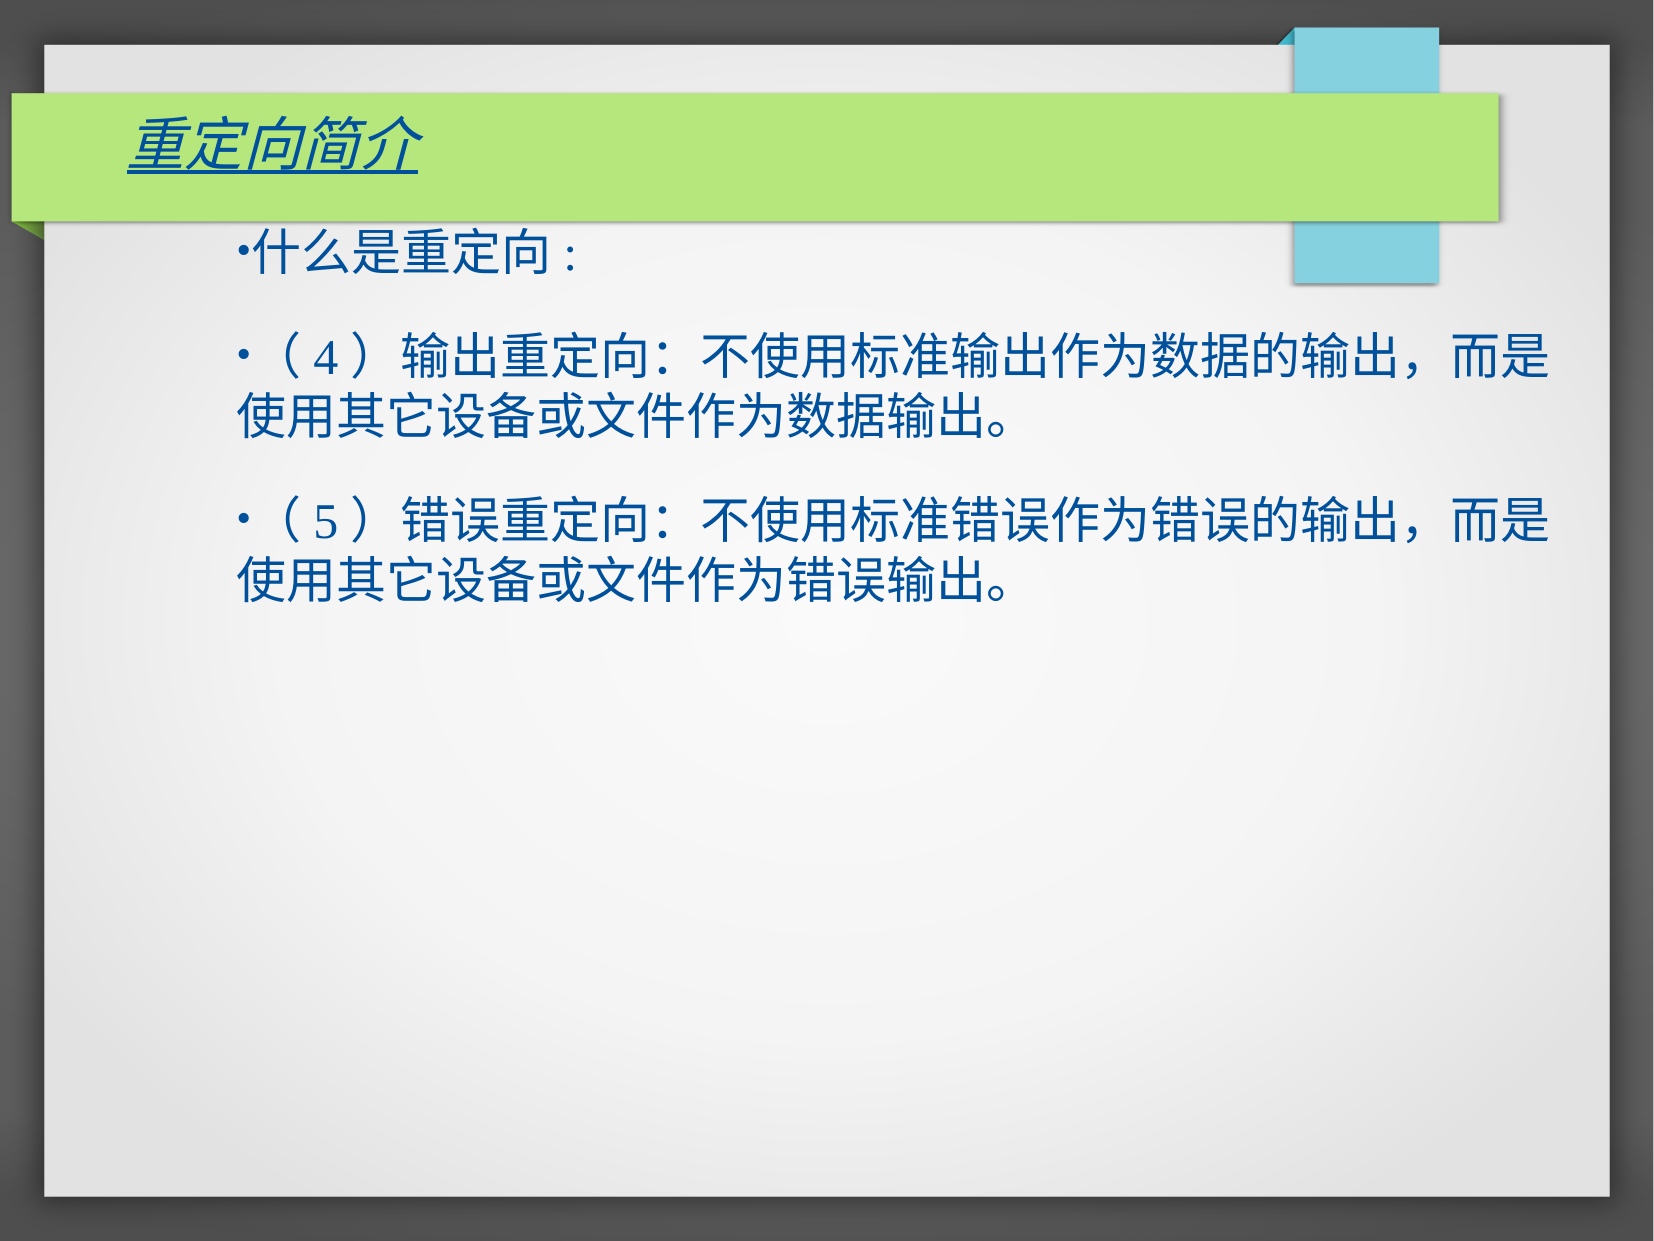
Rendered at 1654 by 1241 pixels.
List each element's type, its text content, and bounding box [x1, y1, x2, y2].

text_box 重定向简介 什么是重定向: （4）输出重定向：不使用标准输出作为数据的输出，而是使用其它设备或文件作为数据输出。 （5）错误重定向：不使用标准错误作为错误的输出，而是使用其它设备或文件作为错误输出。 [71, 99, 1595, 616]
picture [0, 0, 1654, 1241]
